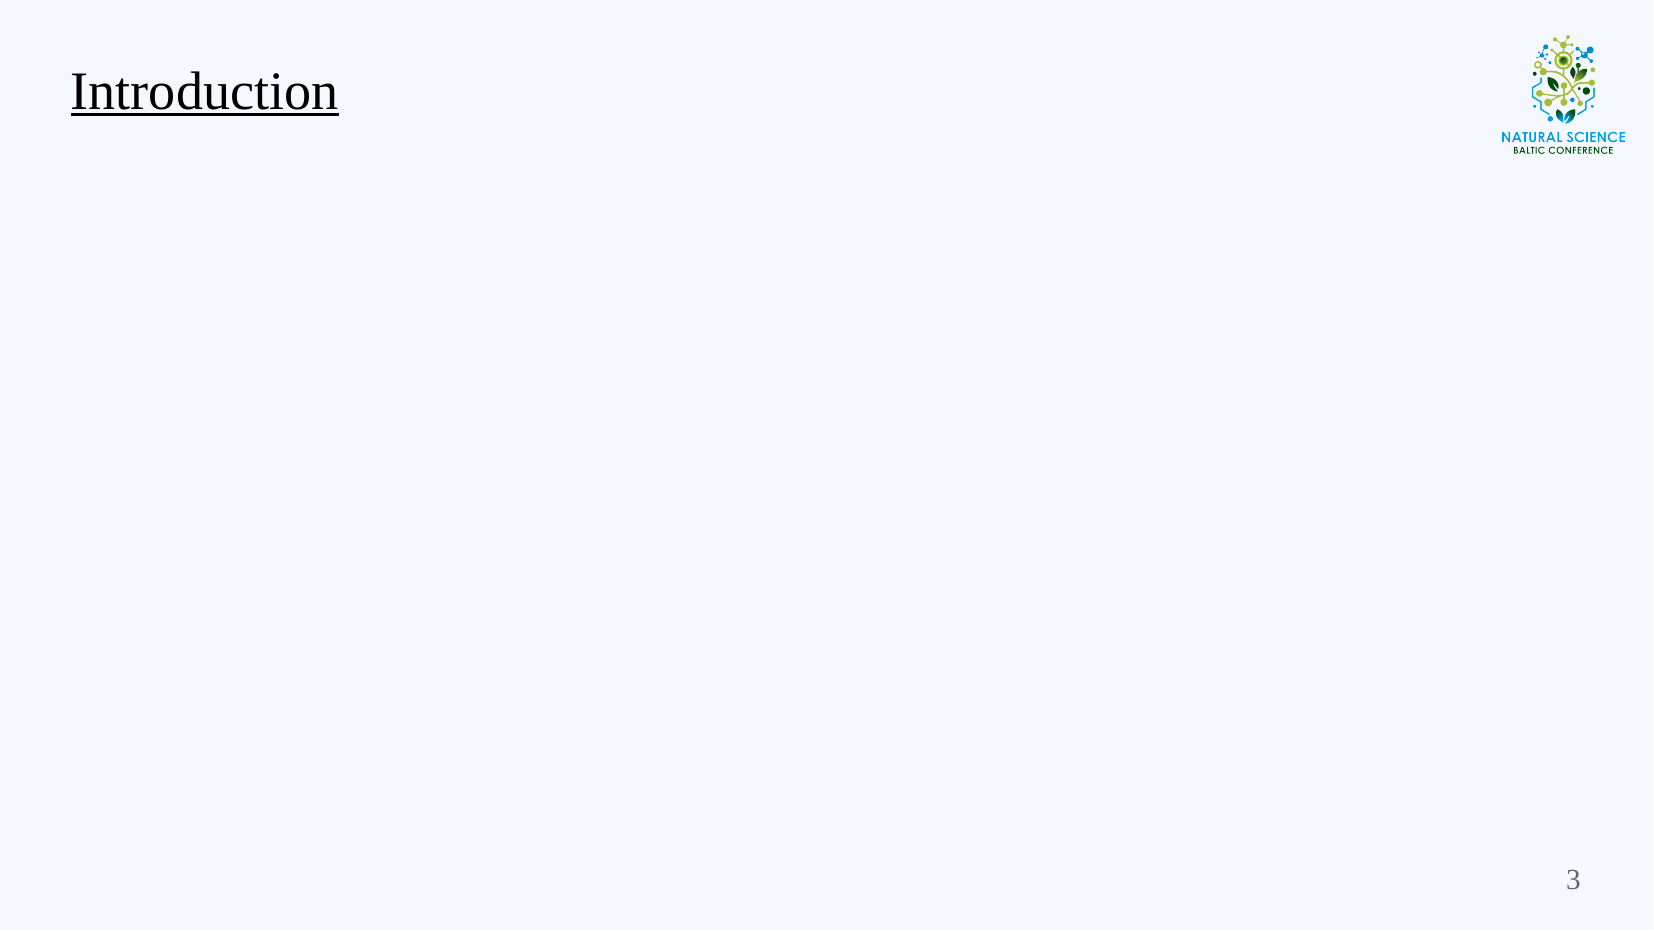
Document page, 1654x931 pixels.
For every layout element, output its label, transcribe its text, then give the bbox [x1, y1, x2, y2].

title Introduction [70, 41, 1502, 142]
picture [1502, 35, 1625, 154]
